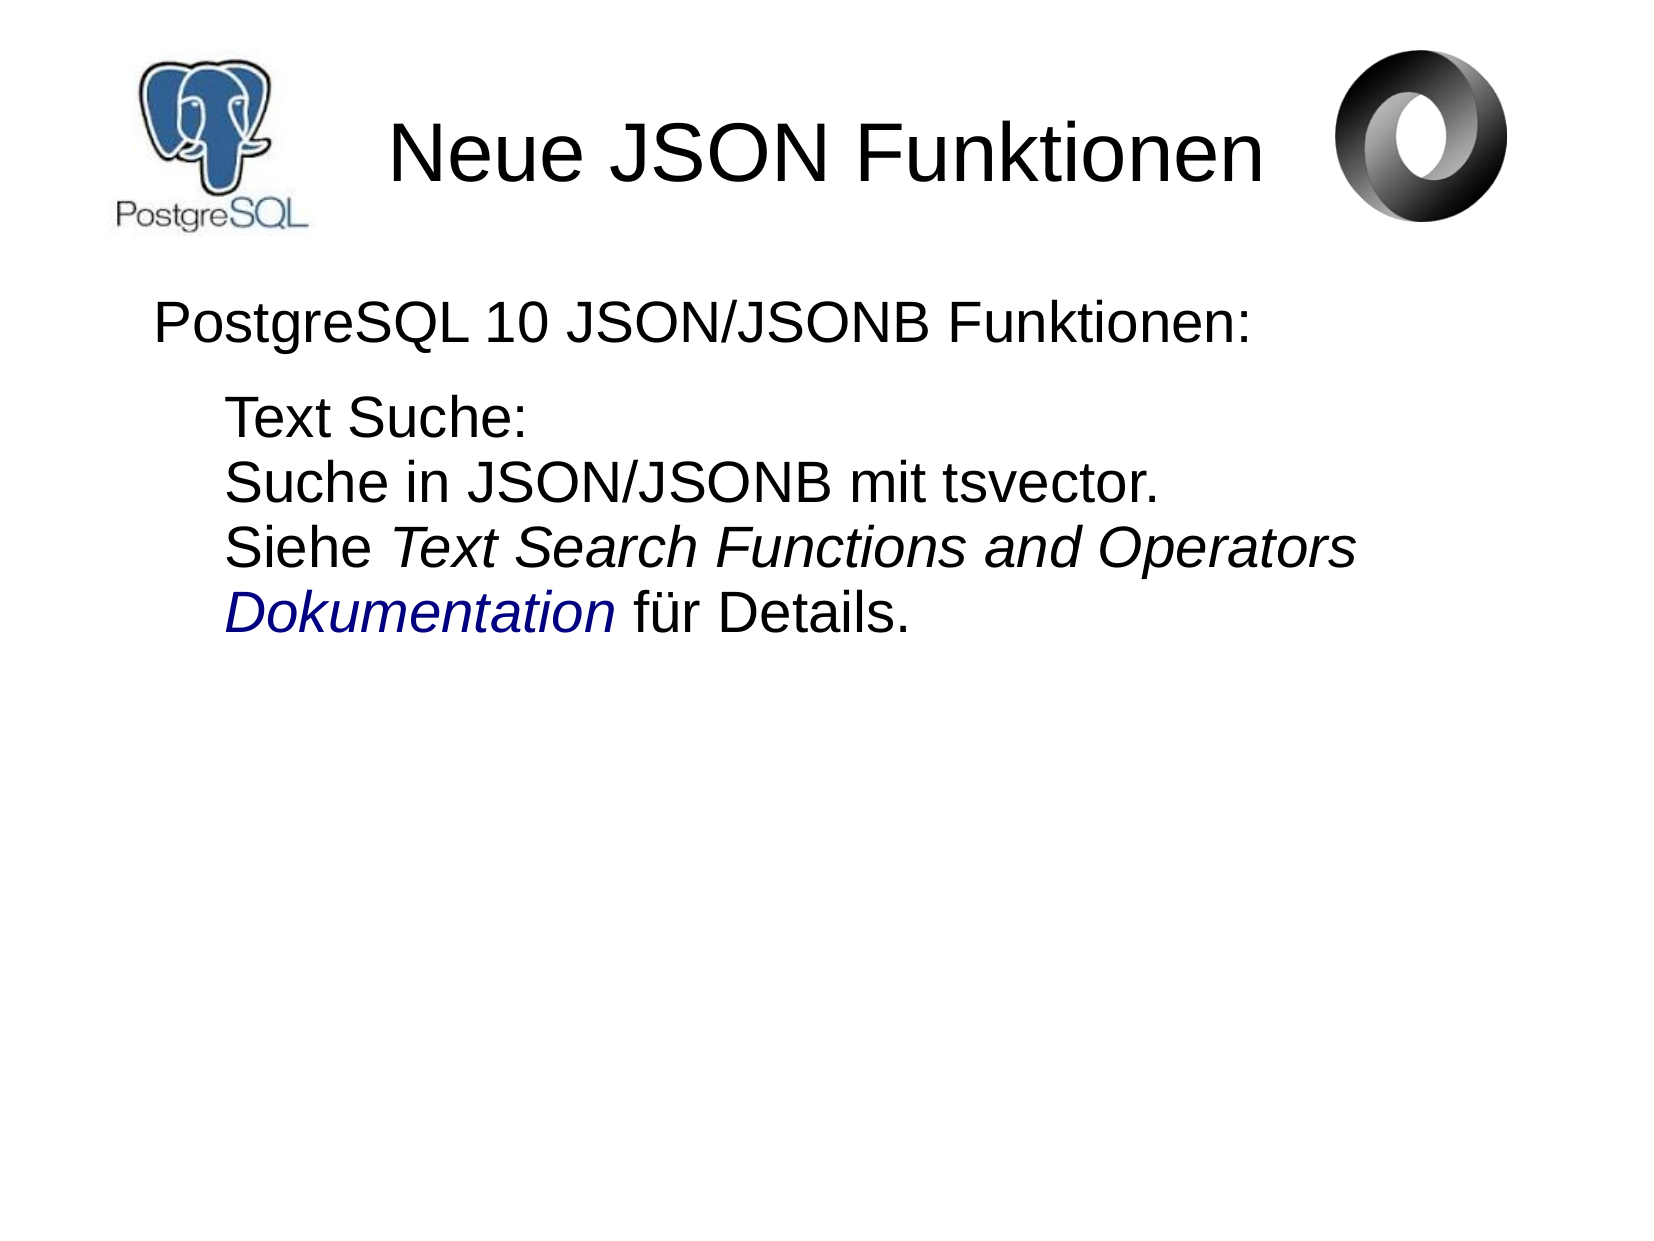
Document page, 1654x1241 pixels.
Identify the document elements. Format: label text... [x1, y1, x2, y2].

picture [58, 50, 356, 237]
list PostgreSQL 10 JSON/JSONB Funktionen: Text Suche: Suche in JSON/JSONB mit tsvector. Siehe Text Search Functions and OperatorsDokumentation für Details. [82, 290, 1538, 1010]
picture [1335, 50, 1507, 222]
title Neue JSON Funktionen [82, 49, 1571, 257]
